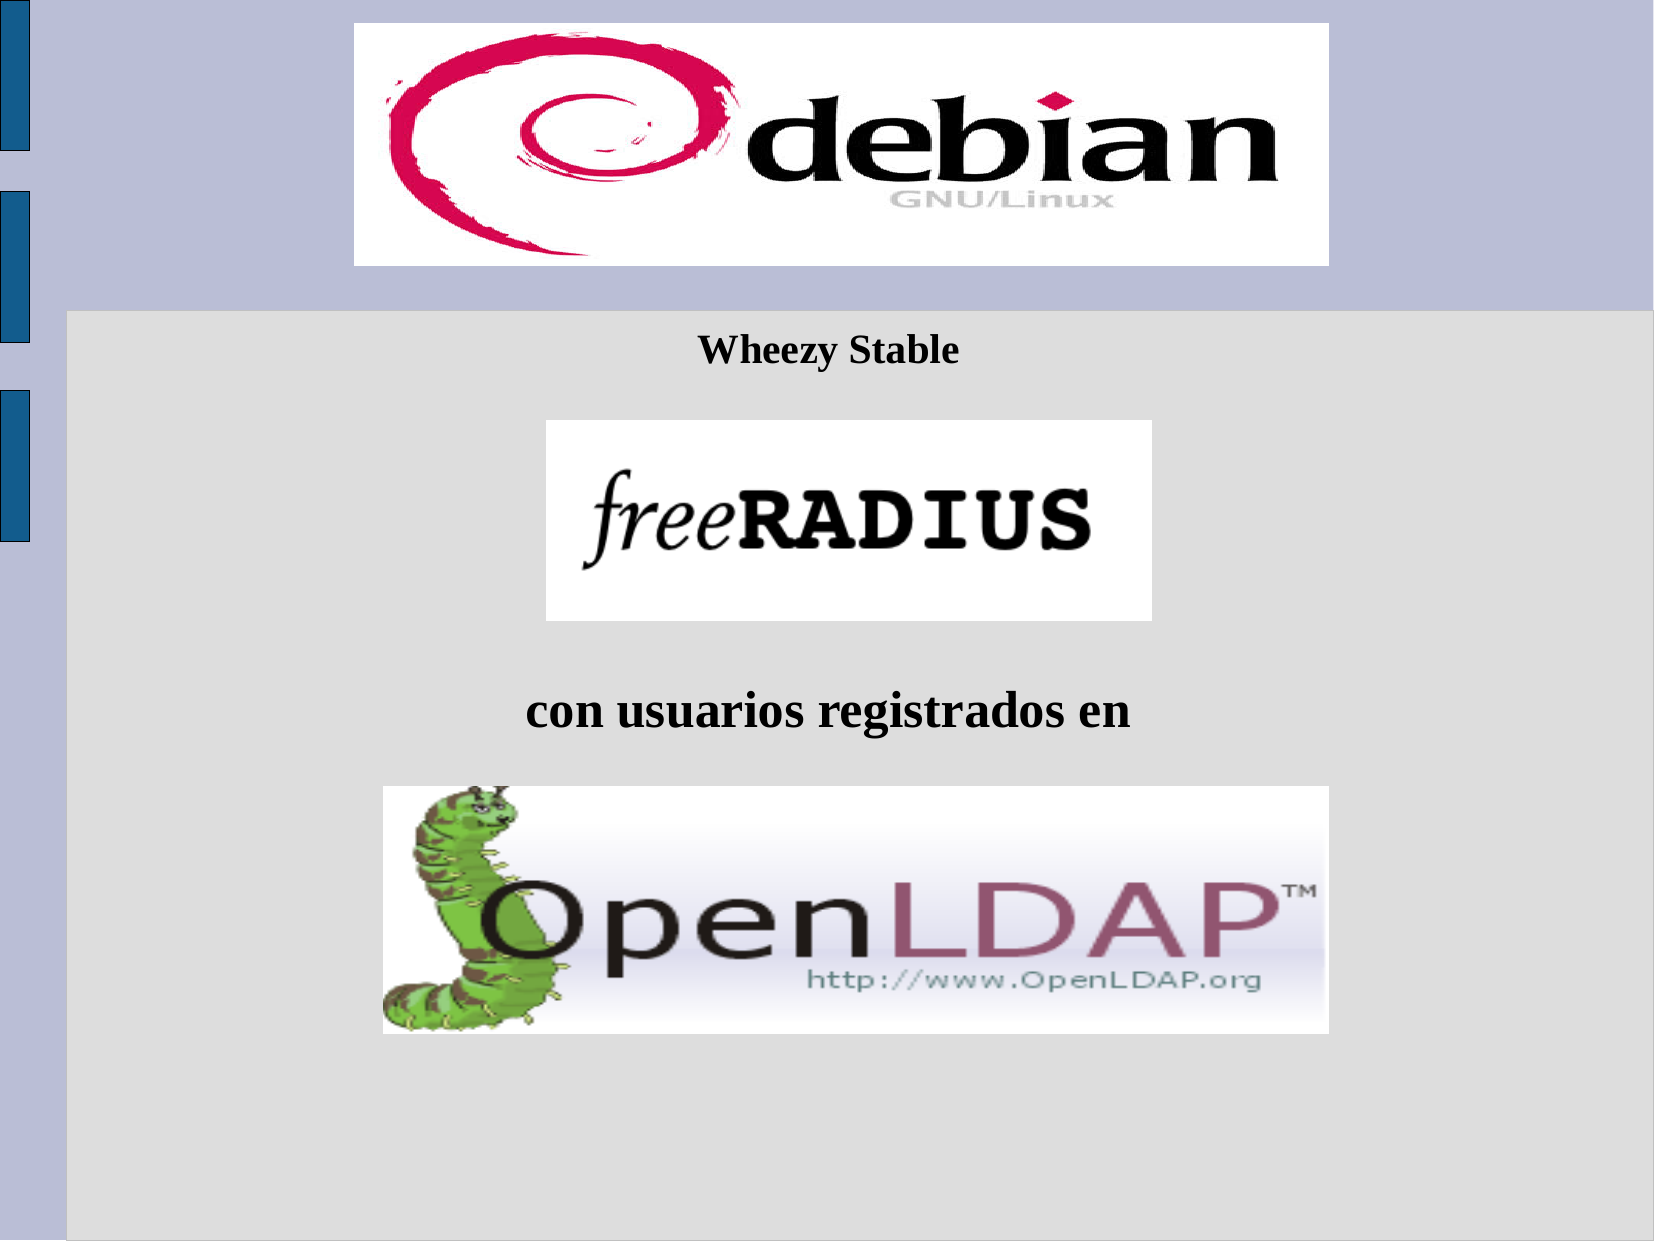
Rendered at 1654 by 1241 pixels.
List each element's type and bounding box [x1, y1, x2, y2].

picture [546, 502, 1152, 621]
chart [324, 324, 1329, 502]
picture [383, 786, 1329, 1034]
chart [324, 679, 1329, 857]
picture [354, 23, 1329, 266]
